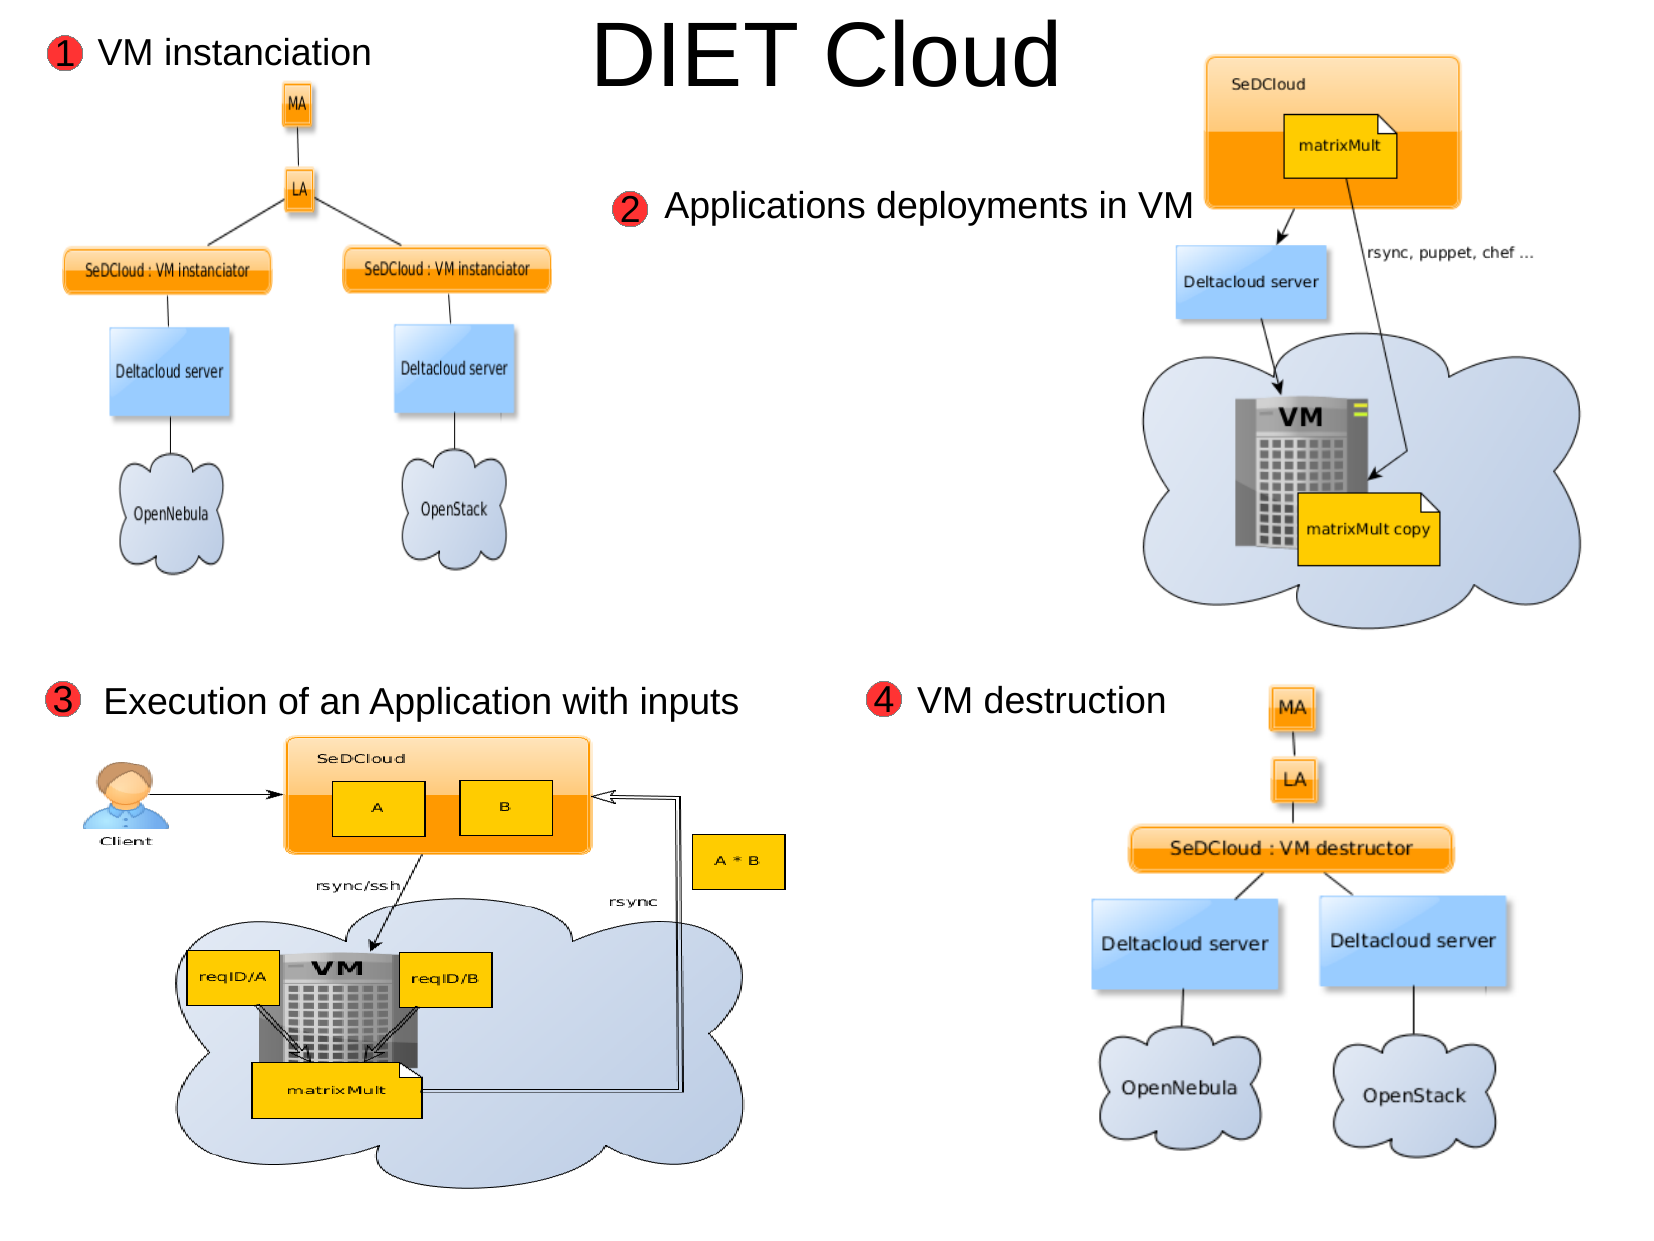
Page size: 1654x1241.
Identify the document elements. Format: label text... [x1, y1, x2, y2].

picture [1062, 35, 1637, 1187]
text_box VM instanciation [82, 23, 387, 81]
title DIET Cloud [82, 0, 1571, 189]
text_box 1 [47, 35, 82, 71]
text_box 2 [612, 191, 648, 227]
picture [59, 720, 815, 1217]
text_box 3 [45, 681, 81, 717]
text_box Applications deployments in VM [649, 177, 1241, 296]
picture [47, 58, 567, 603]
text_box Execution of an Application with inputs [88, 673, 780, 792]
text_box 4 [866, 681, 902, 717]
text_box VM destruction [902, 671, 1182, 729]
